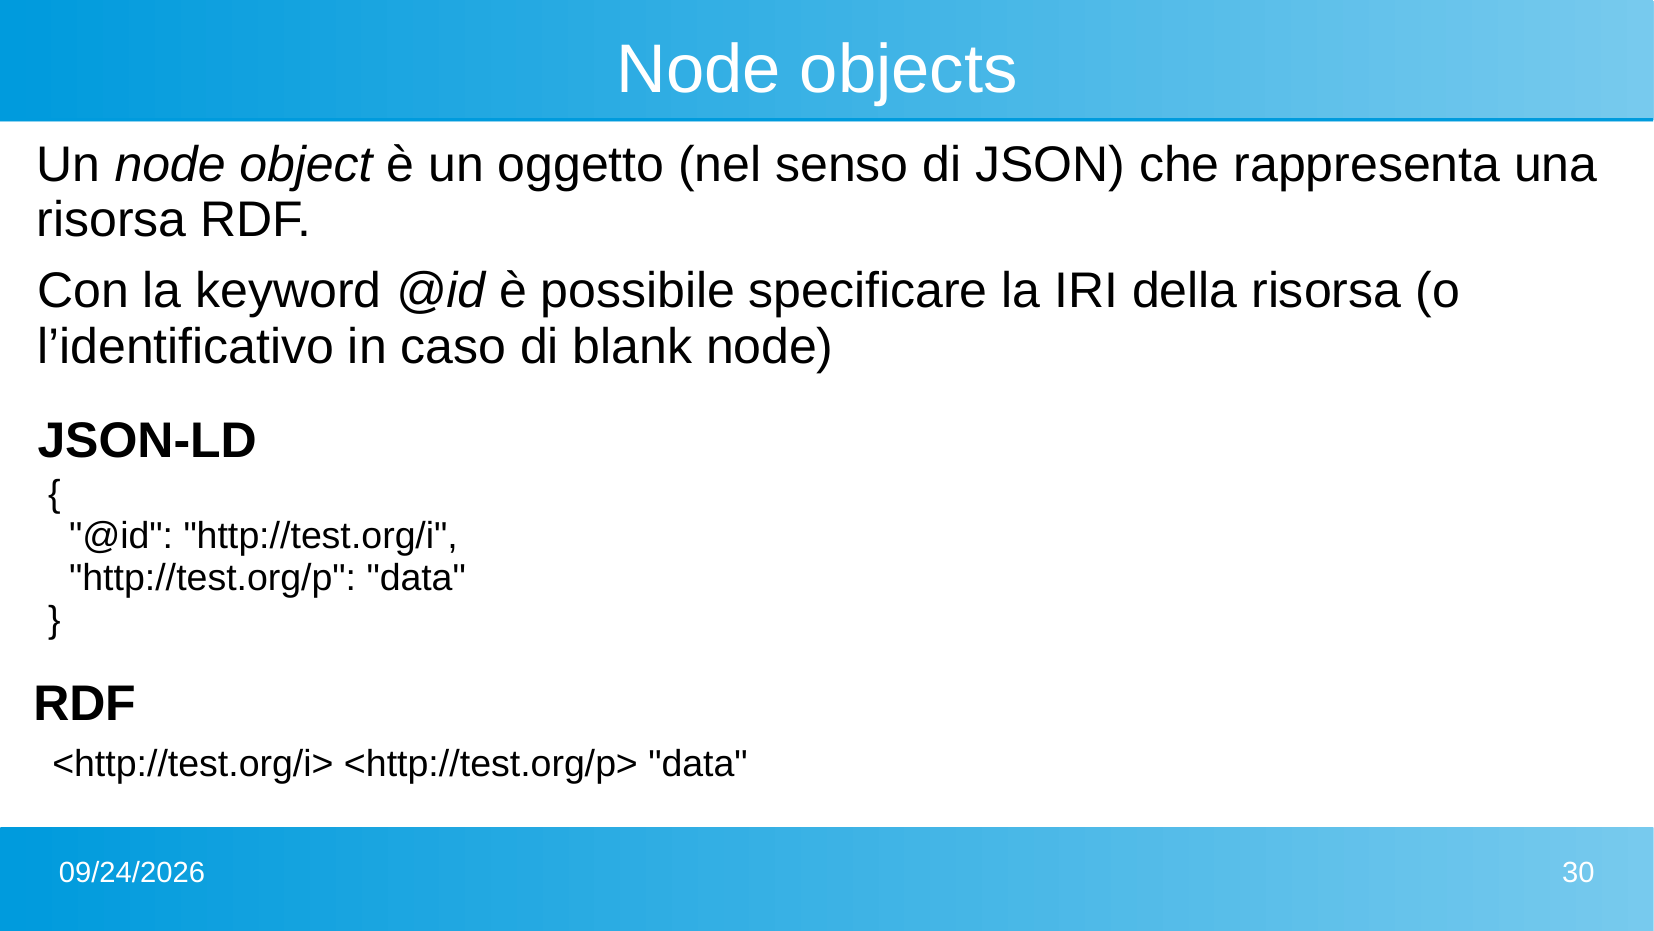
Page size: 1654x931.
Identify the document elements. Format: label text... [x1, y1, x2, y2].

list JSON-LD [37, 412, 1629, 488]
text_box { "@id": "http://test.org/i", "http://test.org/p": "data" } [33, 465, 1571, 653]
text_box <http://test.org/i> <http://test.org/p> "data" [37, 751, 1576, 810]
list Con la keyword @id è possibile specificare la IRI della risorsa (o l’identificativo in caso di blank node) [37, 262, 1629, 386]
title Node objects [59, 29, 1595, 108]
list Un node object è un oggetto (nel senso di JSON) che rappresenta una risorsa RDF. [36, 135, 1628, 259]
list RDF [33, 675, 1625, 751]
